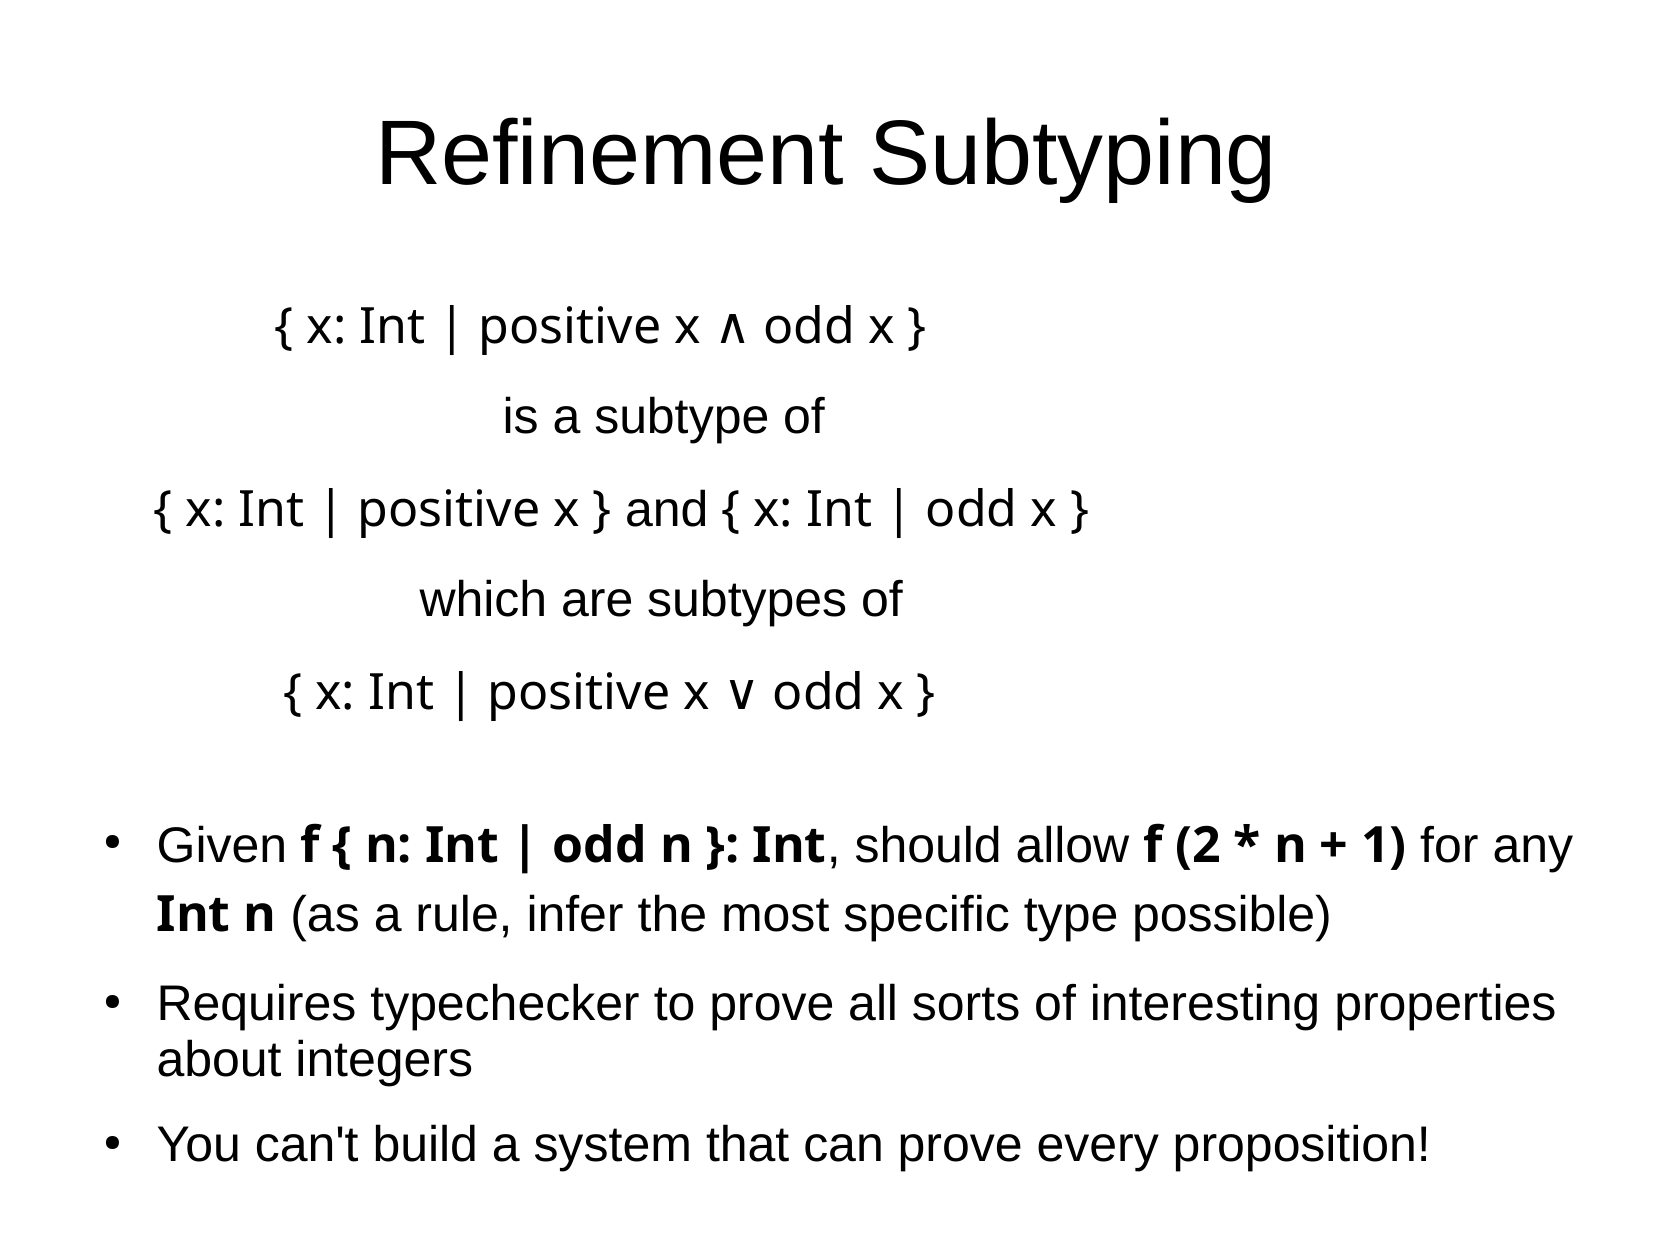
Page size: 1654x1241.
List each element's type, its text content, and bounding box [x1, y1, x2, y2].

list Given f { n: Int | odd n }: Int, should allow f (2 * n + 1) for any Int n (as a rule, infer the most specific type possible) Requires typechecker to prove all sorts of interesting properties about integers You can't build a system that can prove every proposition! [85, 809, 1574, 1159]
title Refinement Subtyping [82, 49, 1571, 257]
list { x: Int | positive x ∧ odd x } is a subtype of { x: Int | positive x } and { x: Int | odd x } which are subtypes of { x: Int | positive x ∨ odd x } [82, 290, 1156, 703]
